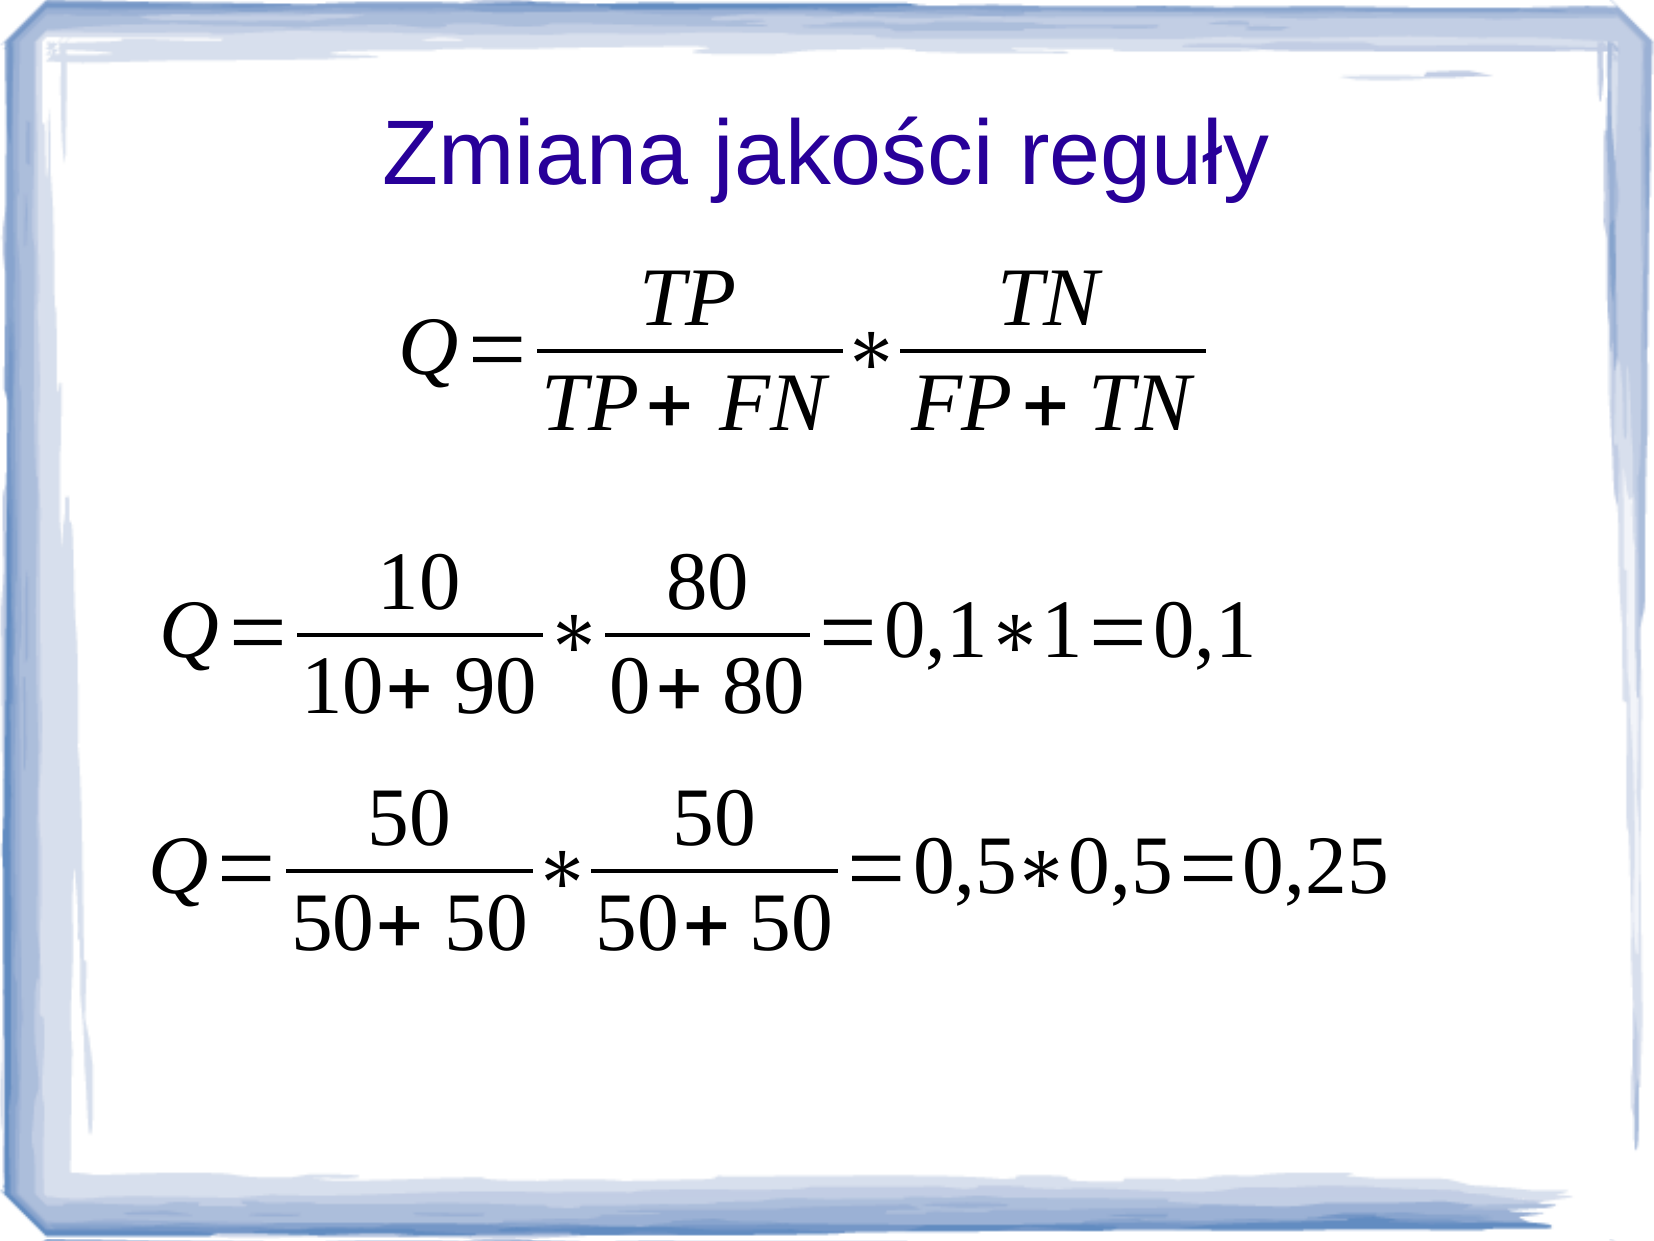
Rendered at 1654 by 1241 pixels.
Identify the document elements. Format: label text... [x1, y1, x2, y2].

chart [153, 535, 1263, 733]
picture [0, 0, 1654, 1241]
title Zmiana jakości reguły [82, 49, 1571, 257]
chart [141, 772, 1396, 969]
chart [392, 252, 1217, 449]
